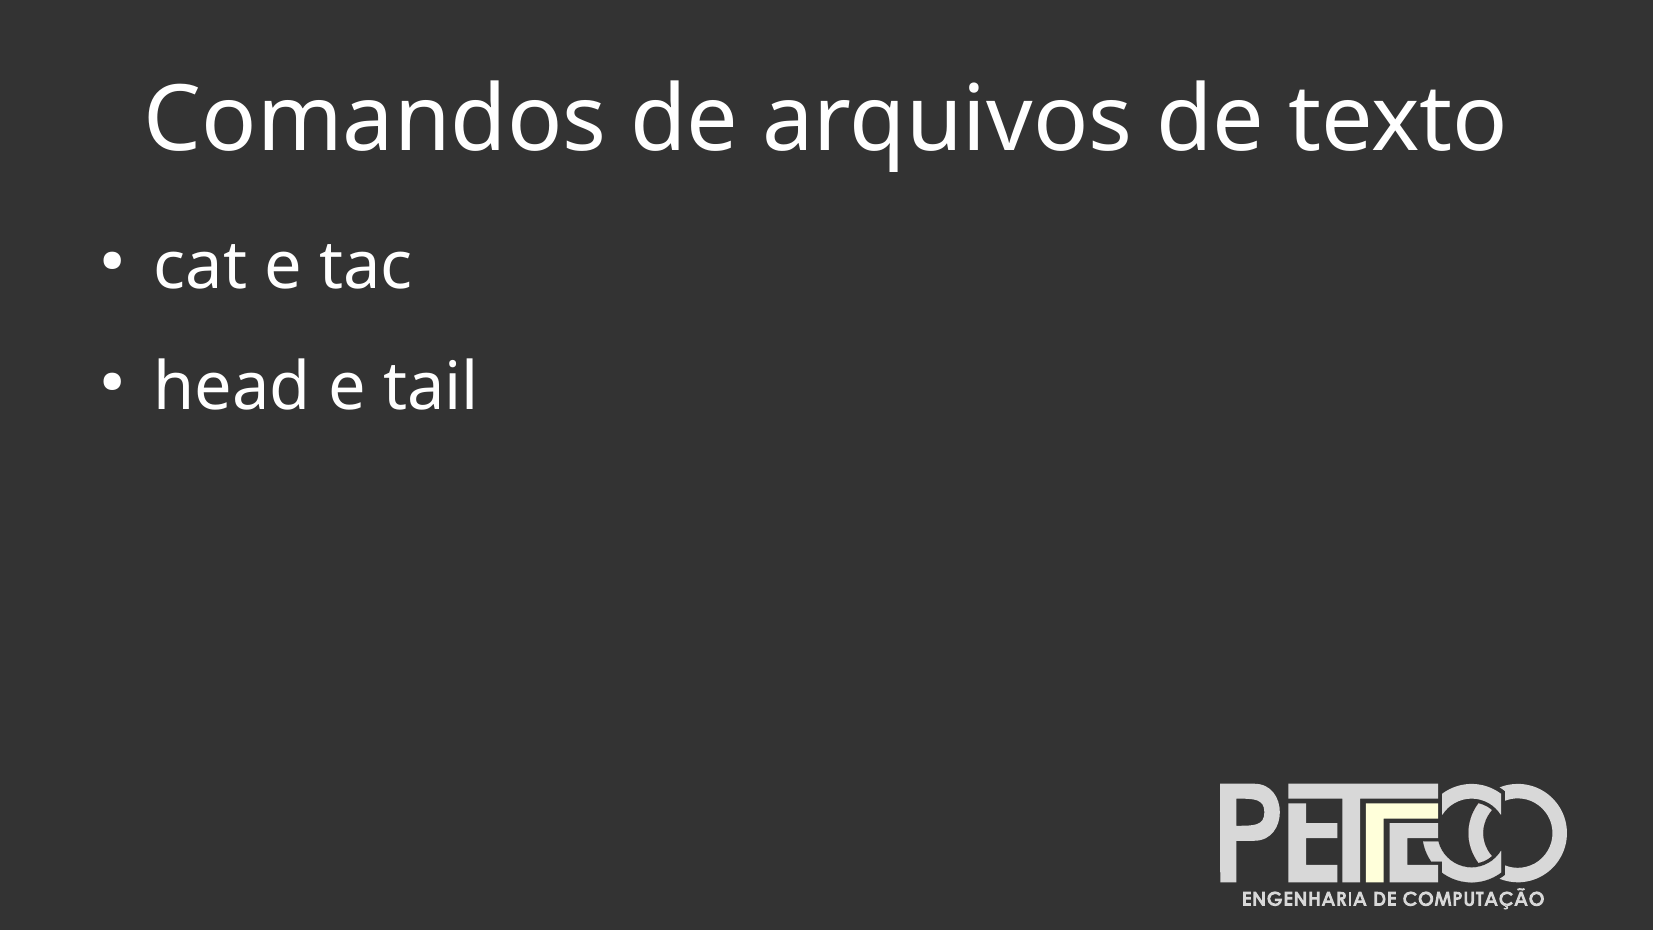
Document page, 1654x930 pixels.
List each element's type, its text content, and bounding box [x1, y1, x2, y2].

title Comandos de arquivos de texto [82, 37, 1571, 193]
list cat e tac head e tail [82, 217, 1571, 757]
